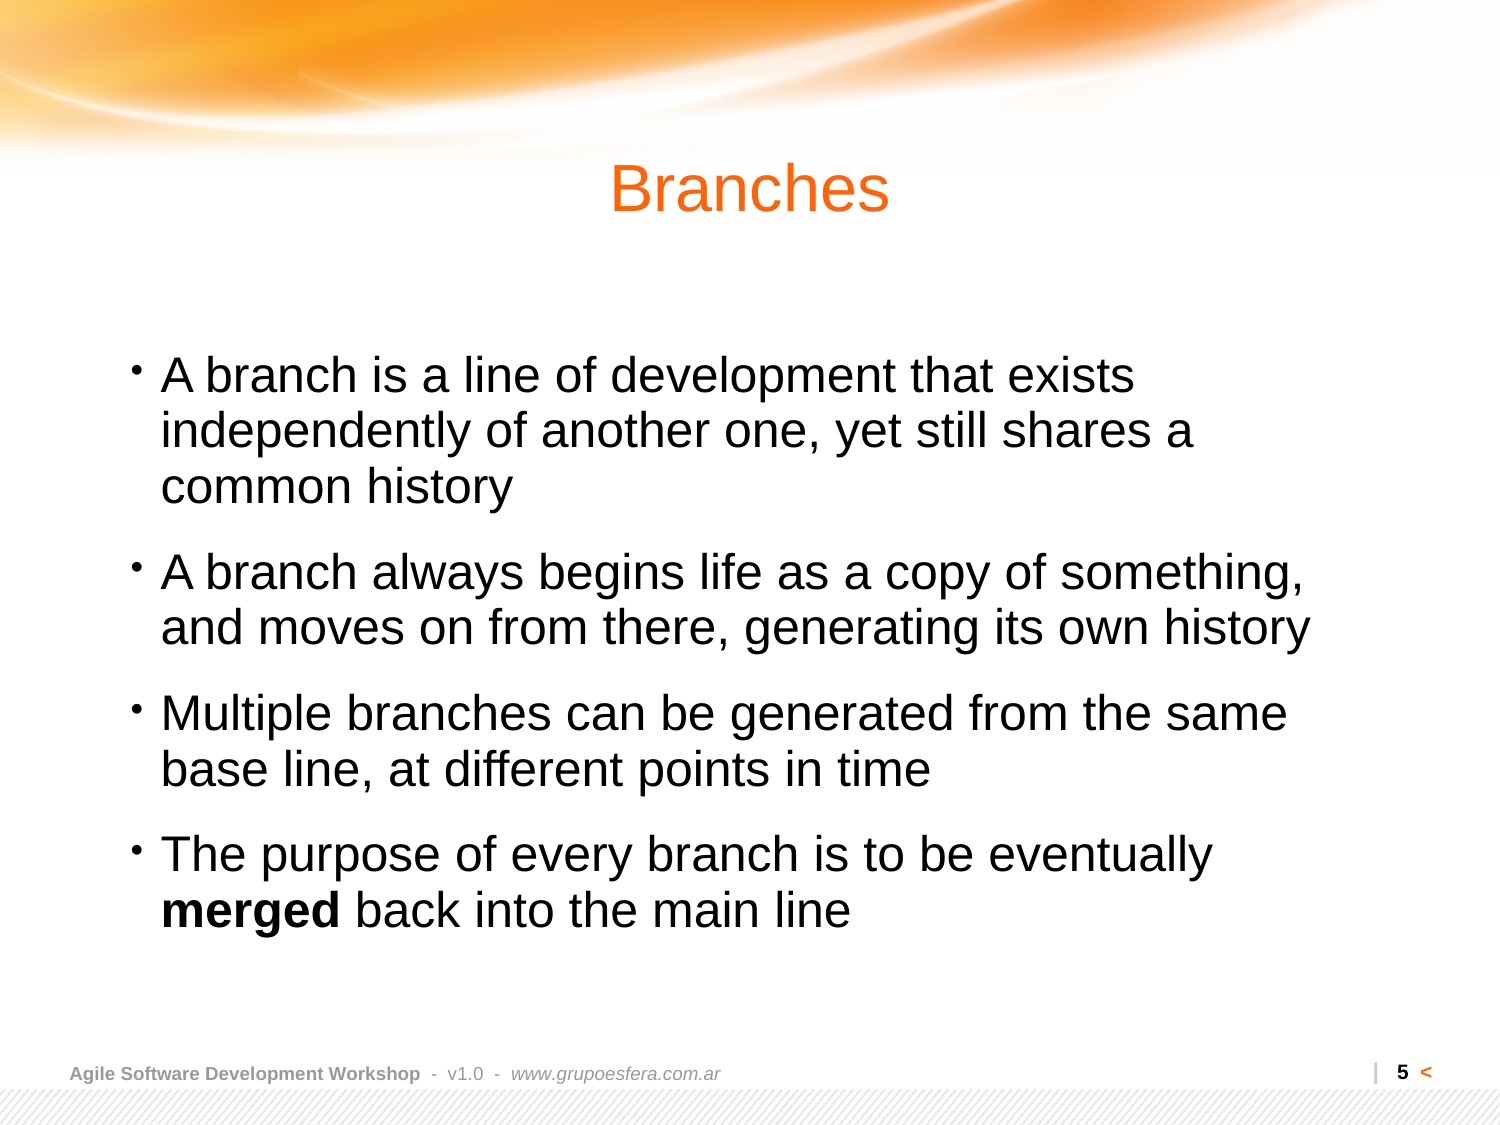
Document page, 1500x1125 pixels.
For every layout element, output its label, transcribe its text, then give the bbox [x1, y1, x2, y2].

title Branches [143, 133, 1357, 247]
picture [0, 0, 1500, 174]
list A branch is a line of development that exists independently of another one, yet still shares a common history A branch always begins life as a copy of something, and moves on from there, generating its own history Multiple branches can be generated from the same base line, at different points in time The purpose of every branch is to be eventually merged back into the main line [130, 346, 1363, 1002]
picture [0, 1089, 1500, 1125]
